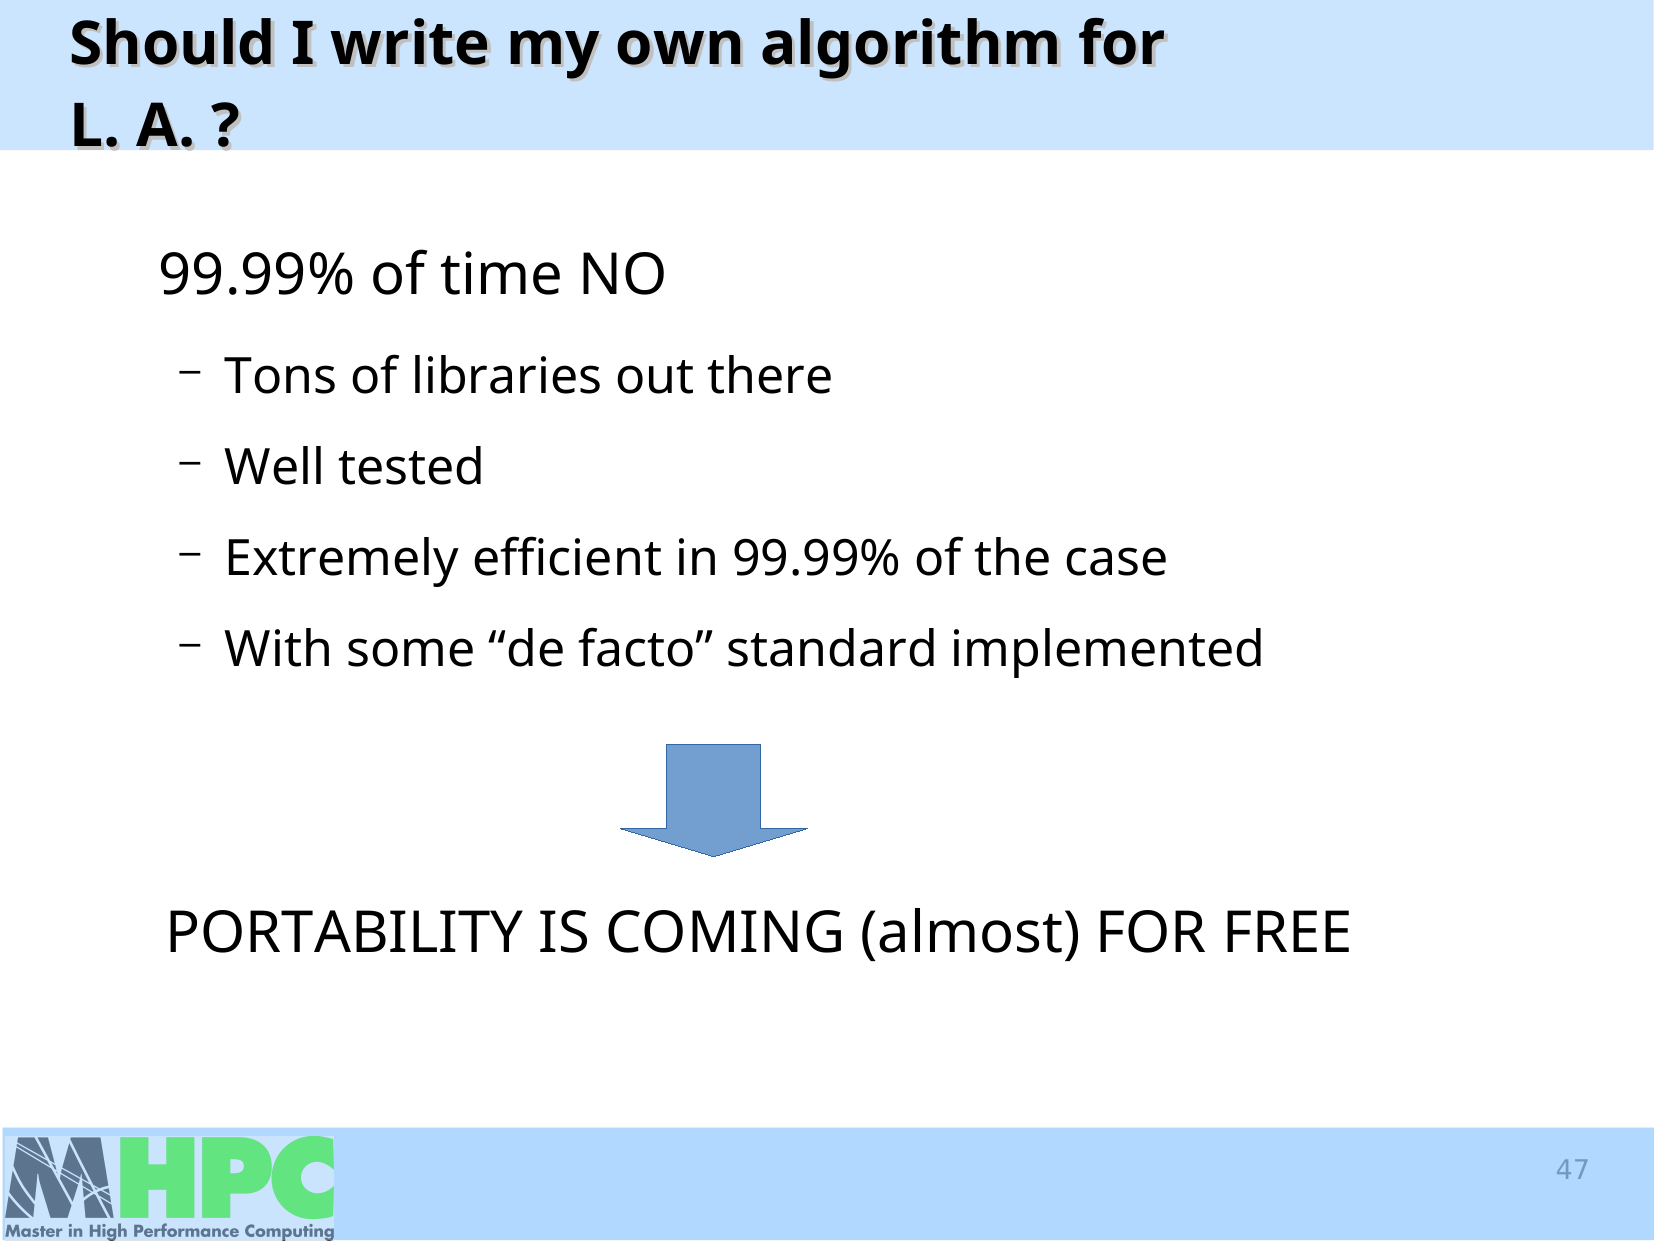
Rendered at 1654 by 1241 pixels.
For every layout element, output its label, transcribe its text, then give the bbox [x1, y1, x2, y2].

list 99.99% of time NO Tons of libraries out there Well tested Extremely efficient in 99.99% of the case With some “de facto” standard implemented PORTABILITY IS COMING (almost) FOR FREE [62, 232, 1576, 976]
title Should I write my own algorithm for L. A. ? [69, 0, 1176, 191]
text_box [620, 744, 808, 857]
